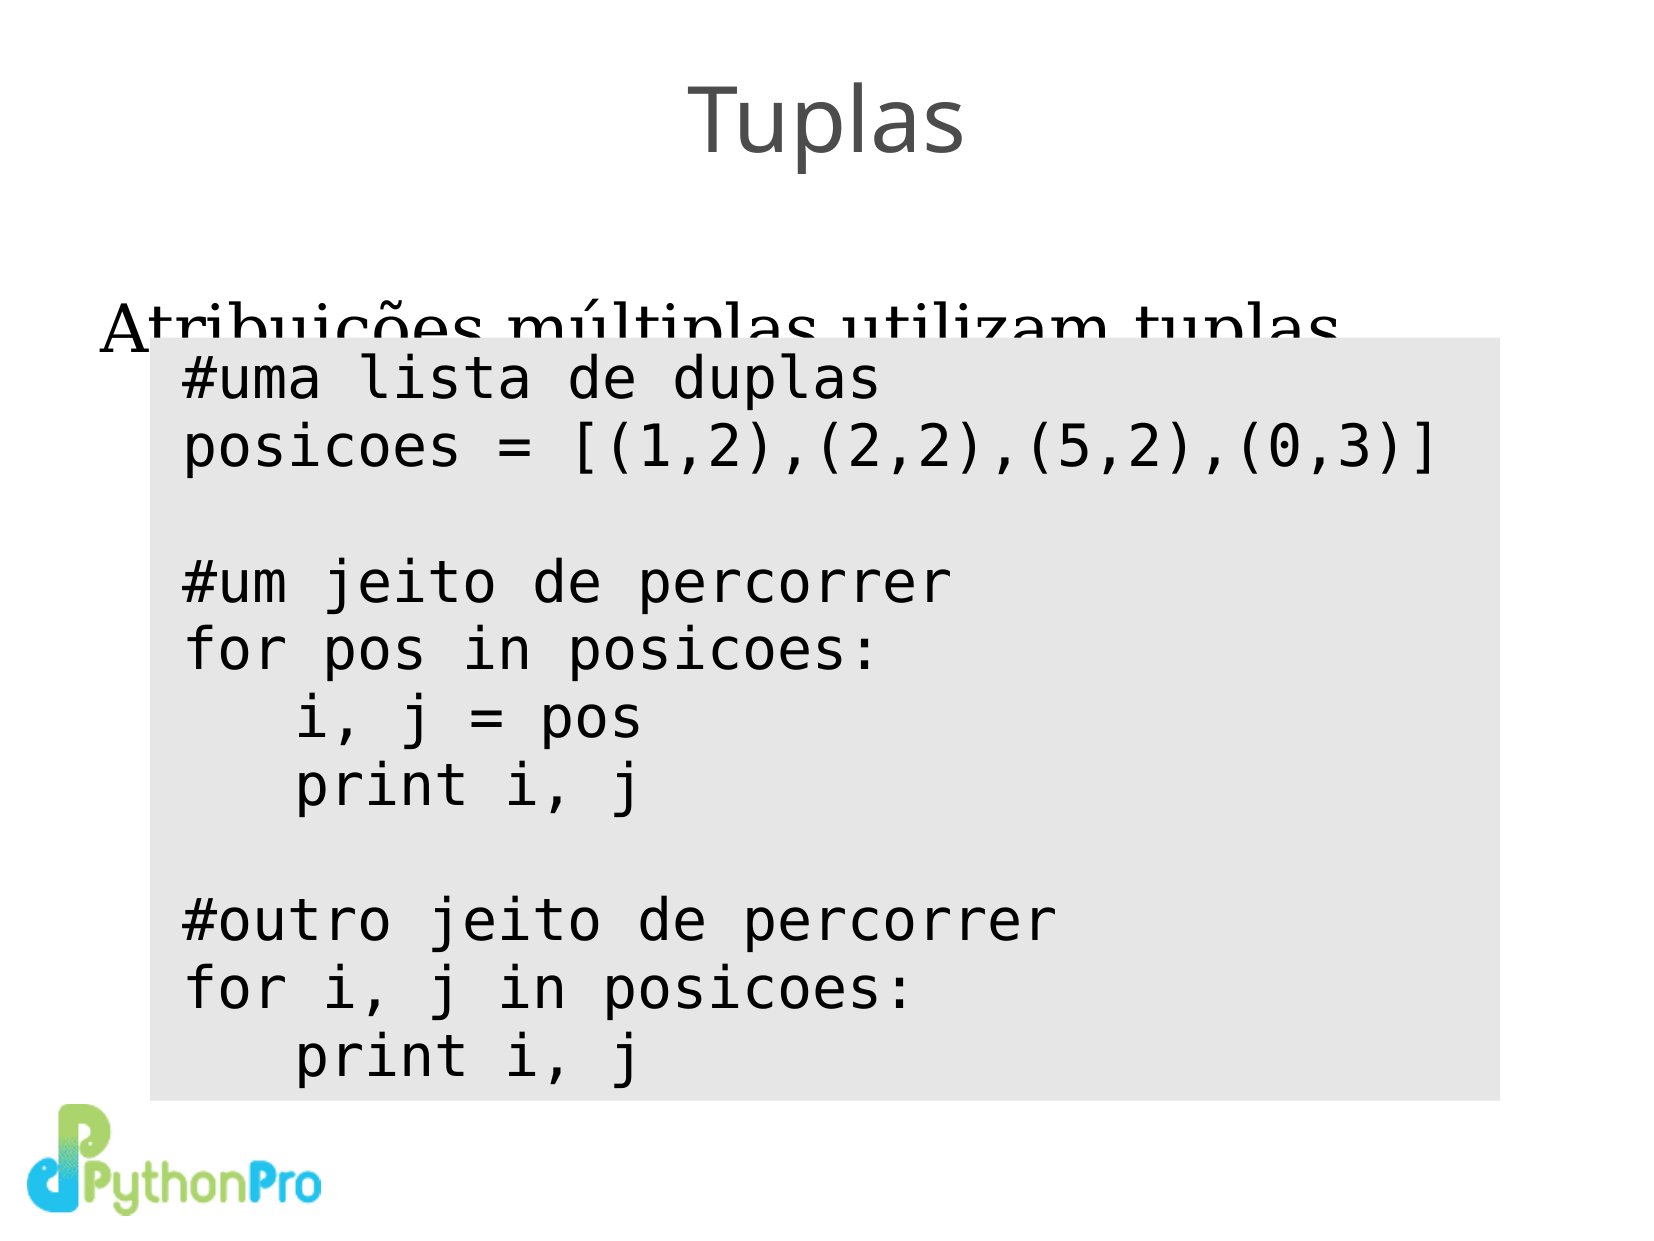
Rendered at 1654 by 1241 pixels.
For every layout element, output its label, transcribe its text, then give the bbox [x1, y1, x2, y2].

picture [27, 1104, 321, 1216]
list Atribuições múltiplas utilizam tuplas [82, 290, 1571, 1109]
text_box #uma lista de duplas posicoes = [(1,2),(2,2),(5,2),(0,3)] #um jeito de percorrer for pos in posicoes: i, j = pos print i, j #outro jeito de percorrer for i, j in posicoes: print i, j [150, 337, 1501, 1101]
title Tuplas [82, 13, 1571, 222]
